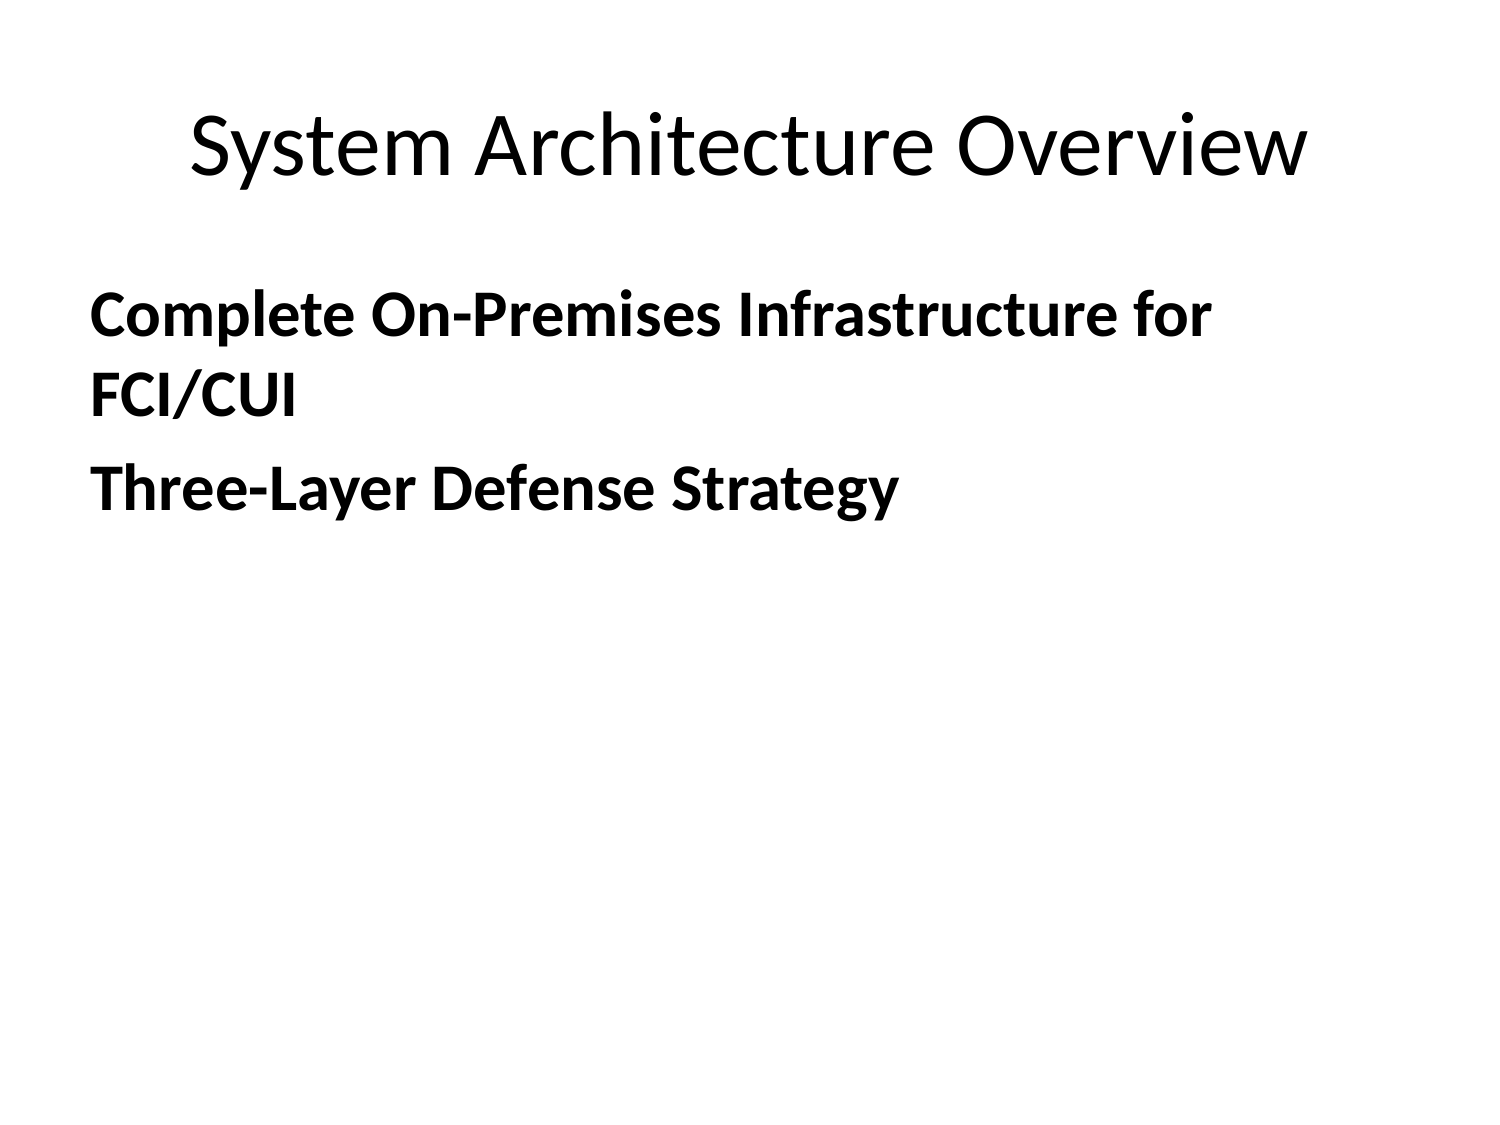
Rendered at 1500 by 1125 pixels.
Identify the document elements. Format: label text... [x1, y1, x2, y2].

title System Architecture Overview [75, 45, 1425, 233]
list Complete On-Premises Infrastructure for FCI/CUI Three-Layer Defense Strategy [75, 262, 1425, 1005]
